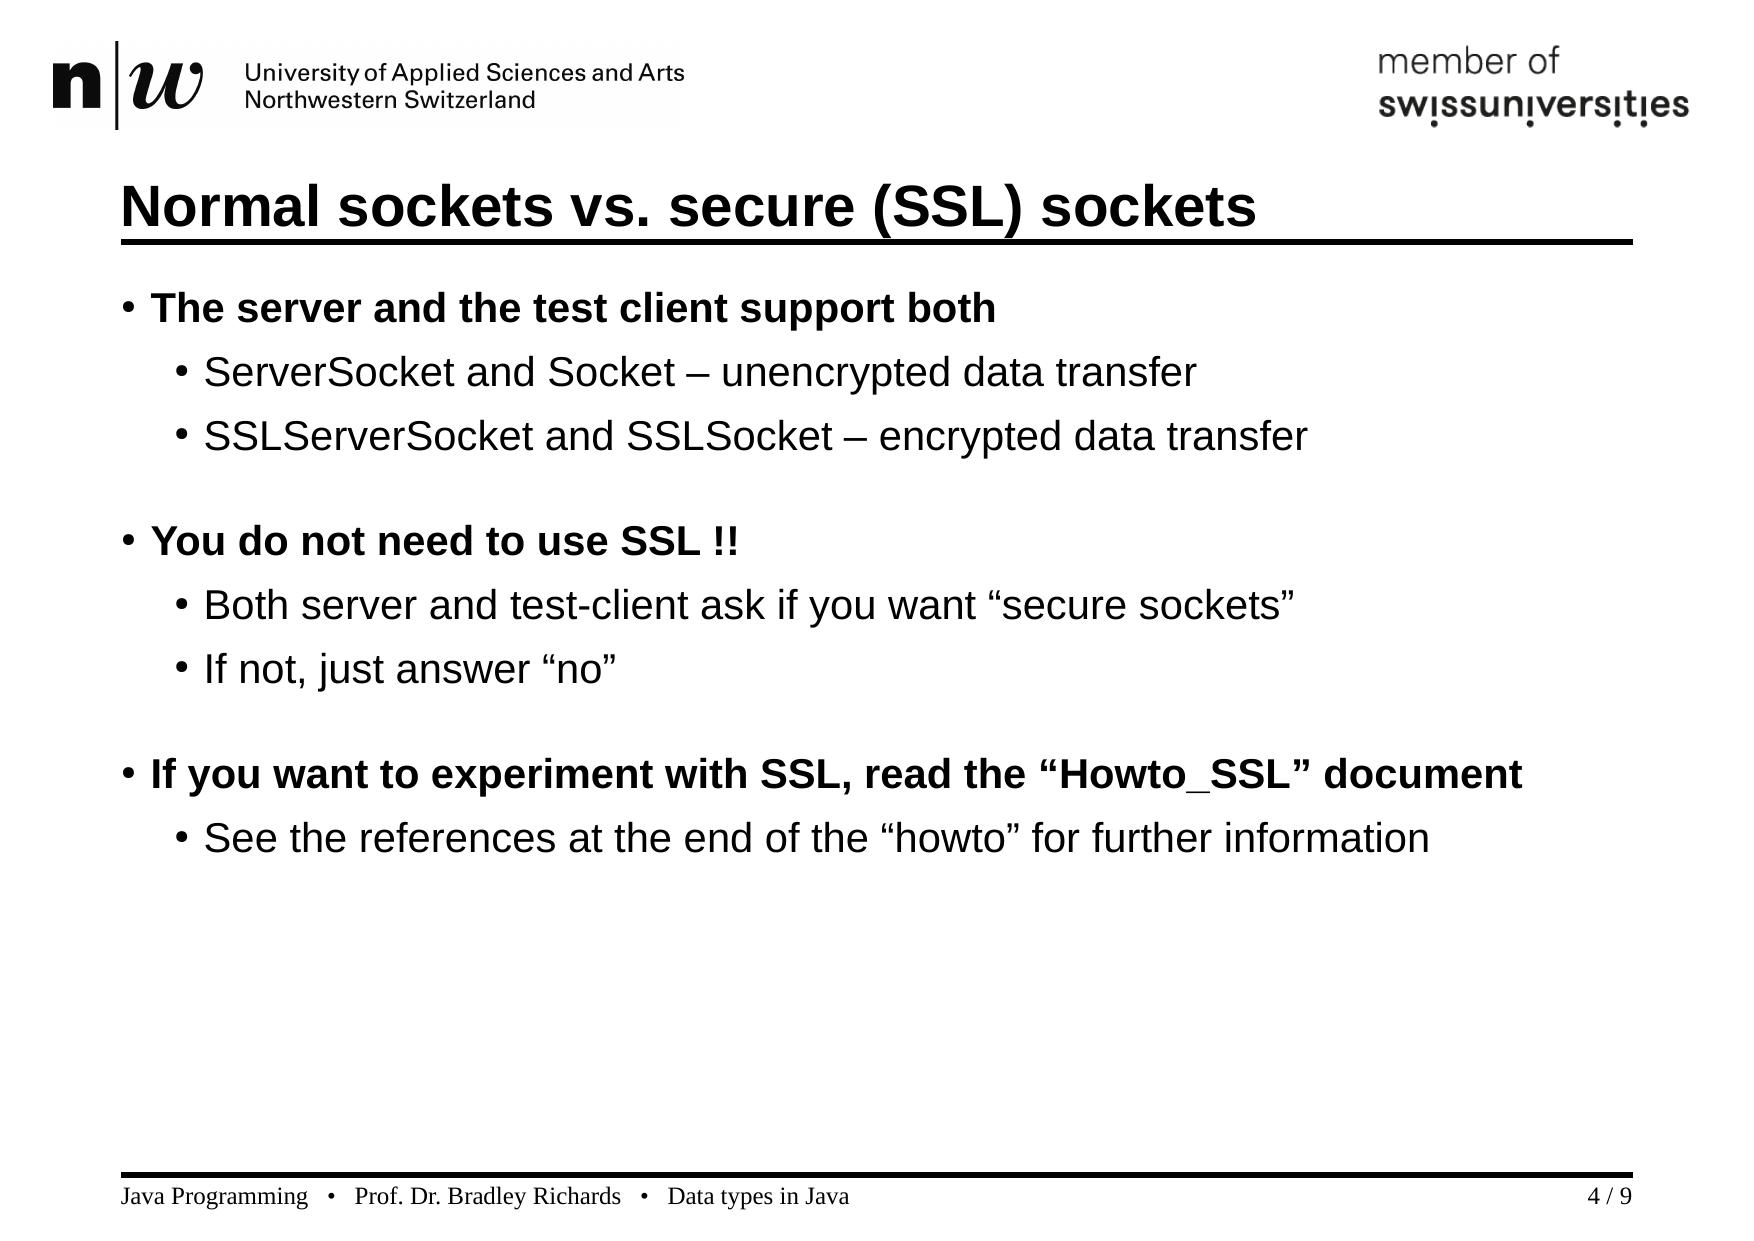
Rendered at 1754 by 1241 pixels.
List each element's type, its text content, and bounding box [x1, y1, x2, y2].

picture [1376, 41, 1692, 130]
title Normal sockets vs. secure (SSL) sockets [120, 173, 1633, 239]
list The server and the test client support both ServerSocket and Socket – unencrypted data transfer SSLServerSocket and SSLSocket – encrypted data transfer You do not need to use SSL !! Both server and test-client ask if you want “secure sockets” If not, just answer “no” If you want to experiment with SSL, read the “Howto_SSL” document See the references at the end of the “howto” for further information [121, 277, 1633, 1112]
picture [53, 41, 684, 130]
